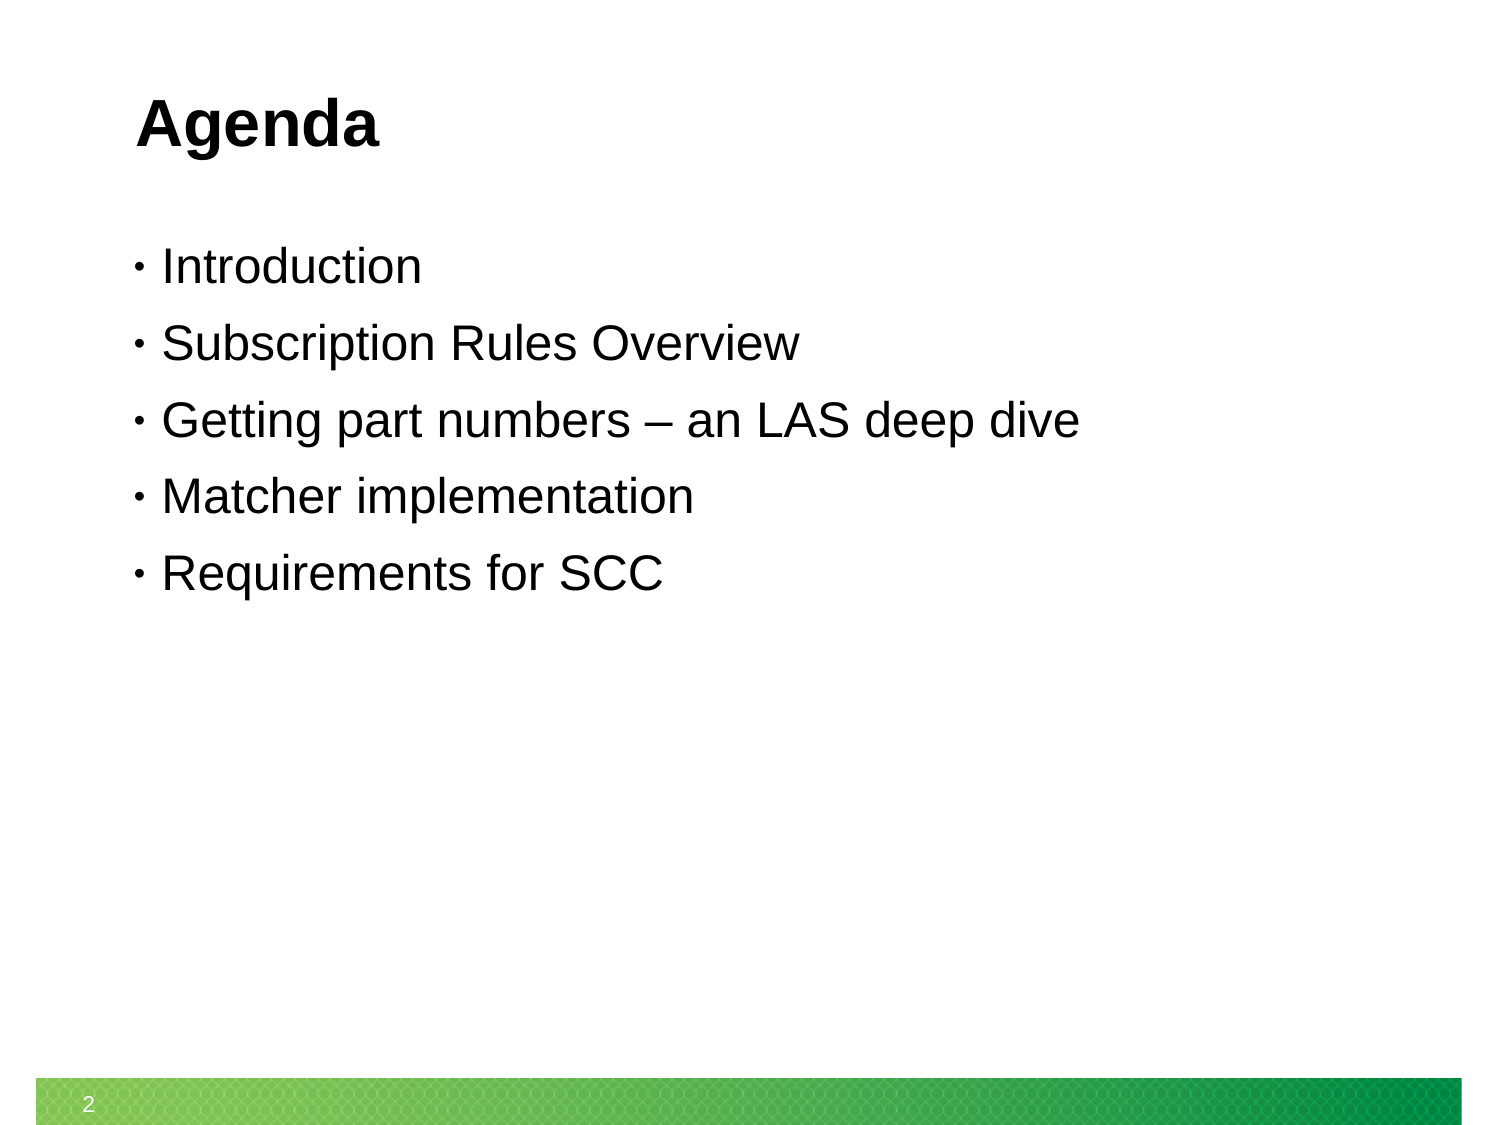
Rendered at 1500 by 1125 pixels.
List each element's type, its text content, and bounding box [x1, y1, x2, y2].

list Introduction Subscription Rules Overview Getting part numbers – an LAS deep dive Matcher implementation Requirements for SCC [133, 242, 1394, 973]
title Agenda [135, 41, 1372, 204]
picture [36, 1078, 1462, 1125]
